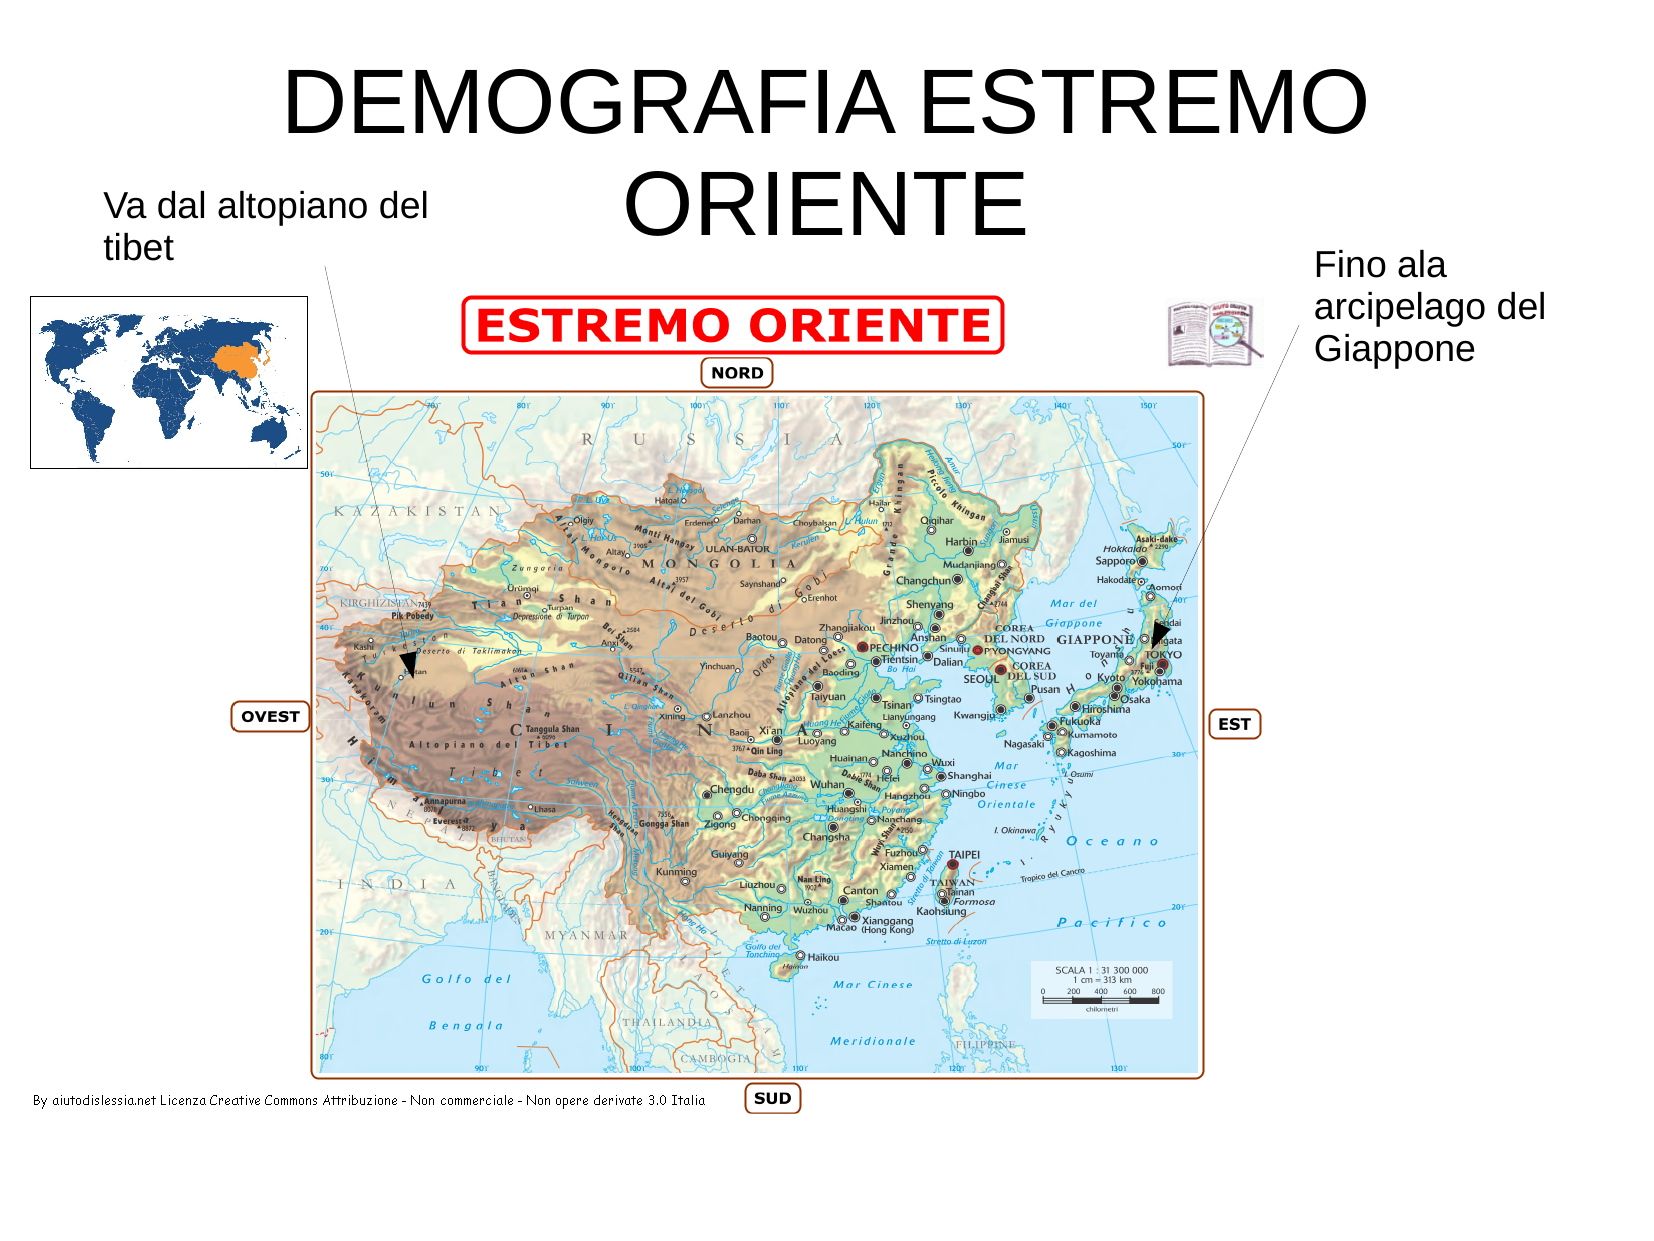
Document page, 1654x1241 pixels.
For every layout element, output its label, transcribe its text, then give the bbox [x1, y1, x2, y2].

text_box Va dal altopiano del tibet [88, 177, 502, 277]
text_box Fino ala arcipelago del Giappone [1299, 236, 1595, 378]
title DEMOGRAFIA ESTREMO ORIENTE [82, 49, 1571, 257]
picture [29, 295, 1264, 1114]
